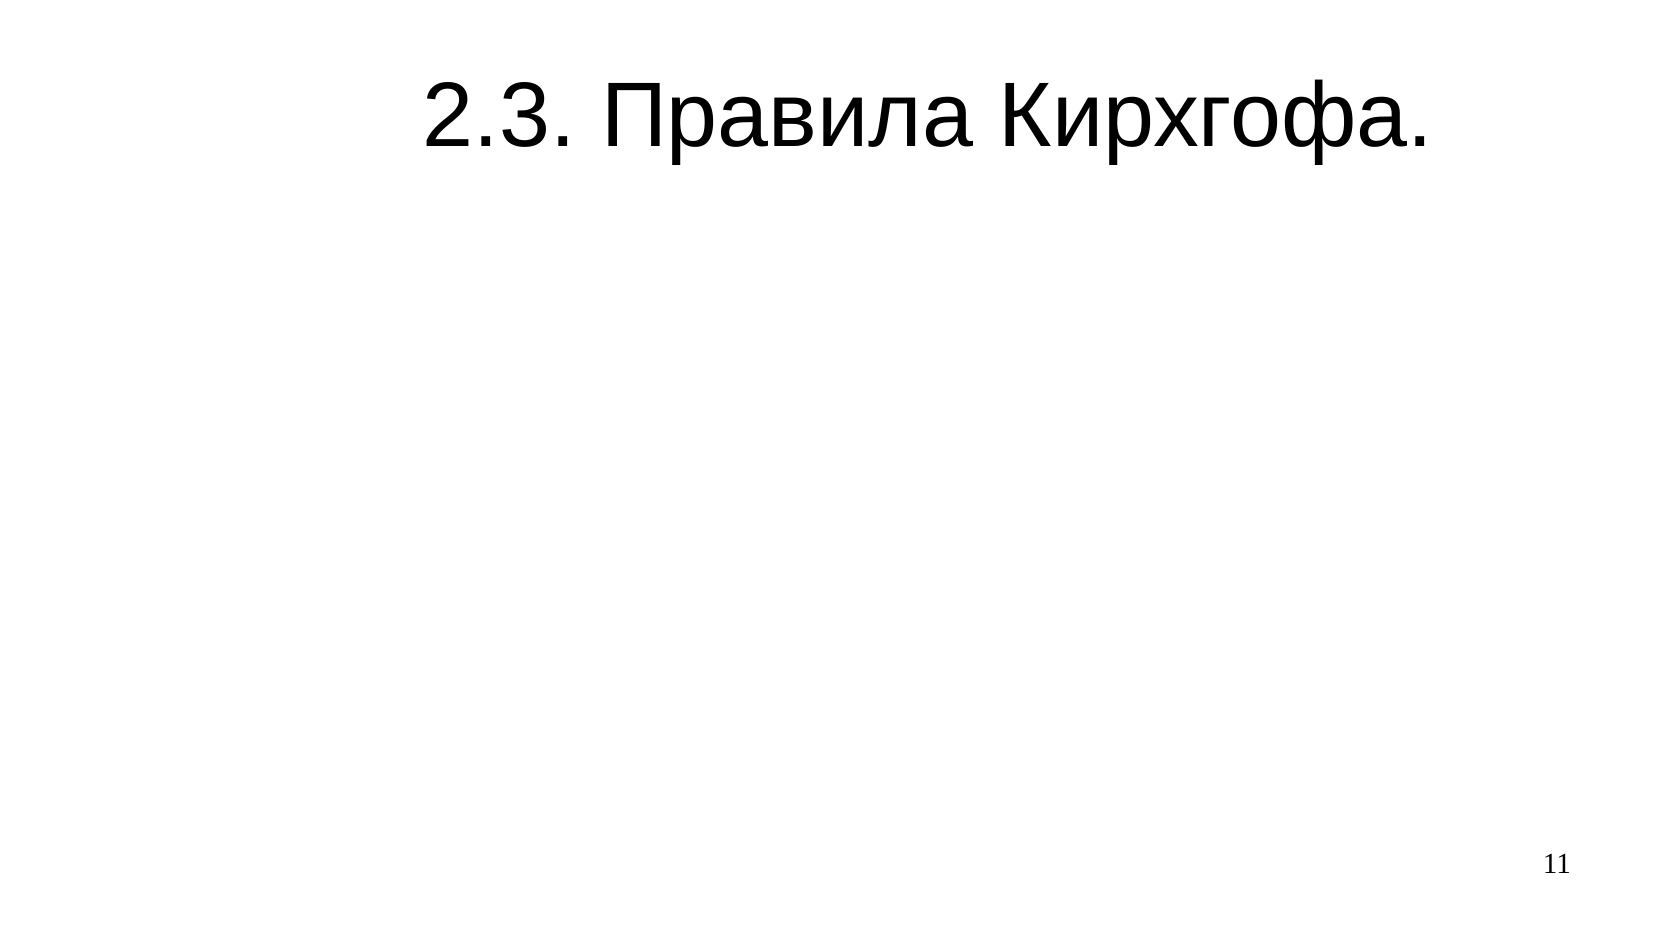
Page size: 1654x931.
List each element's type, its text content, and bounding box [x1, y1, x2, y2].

title 2.3. Правила Кирхгофа. [82, 37, 1571, 193]
